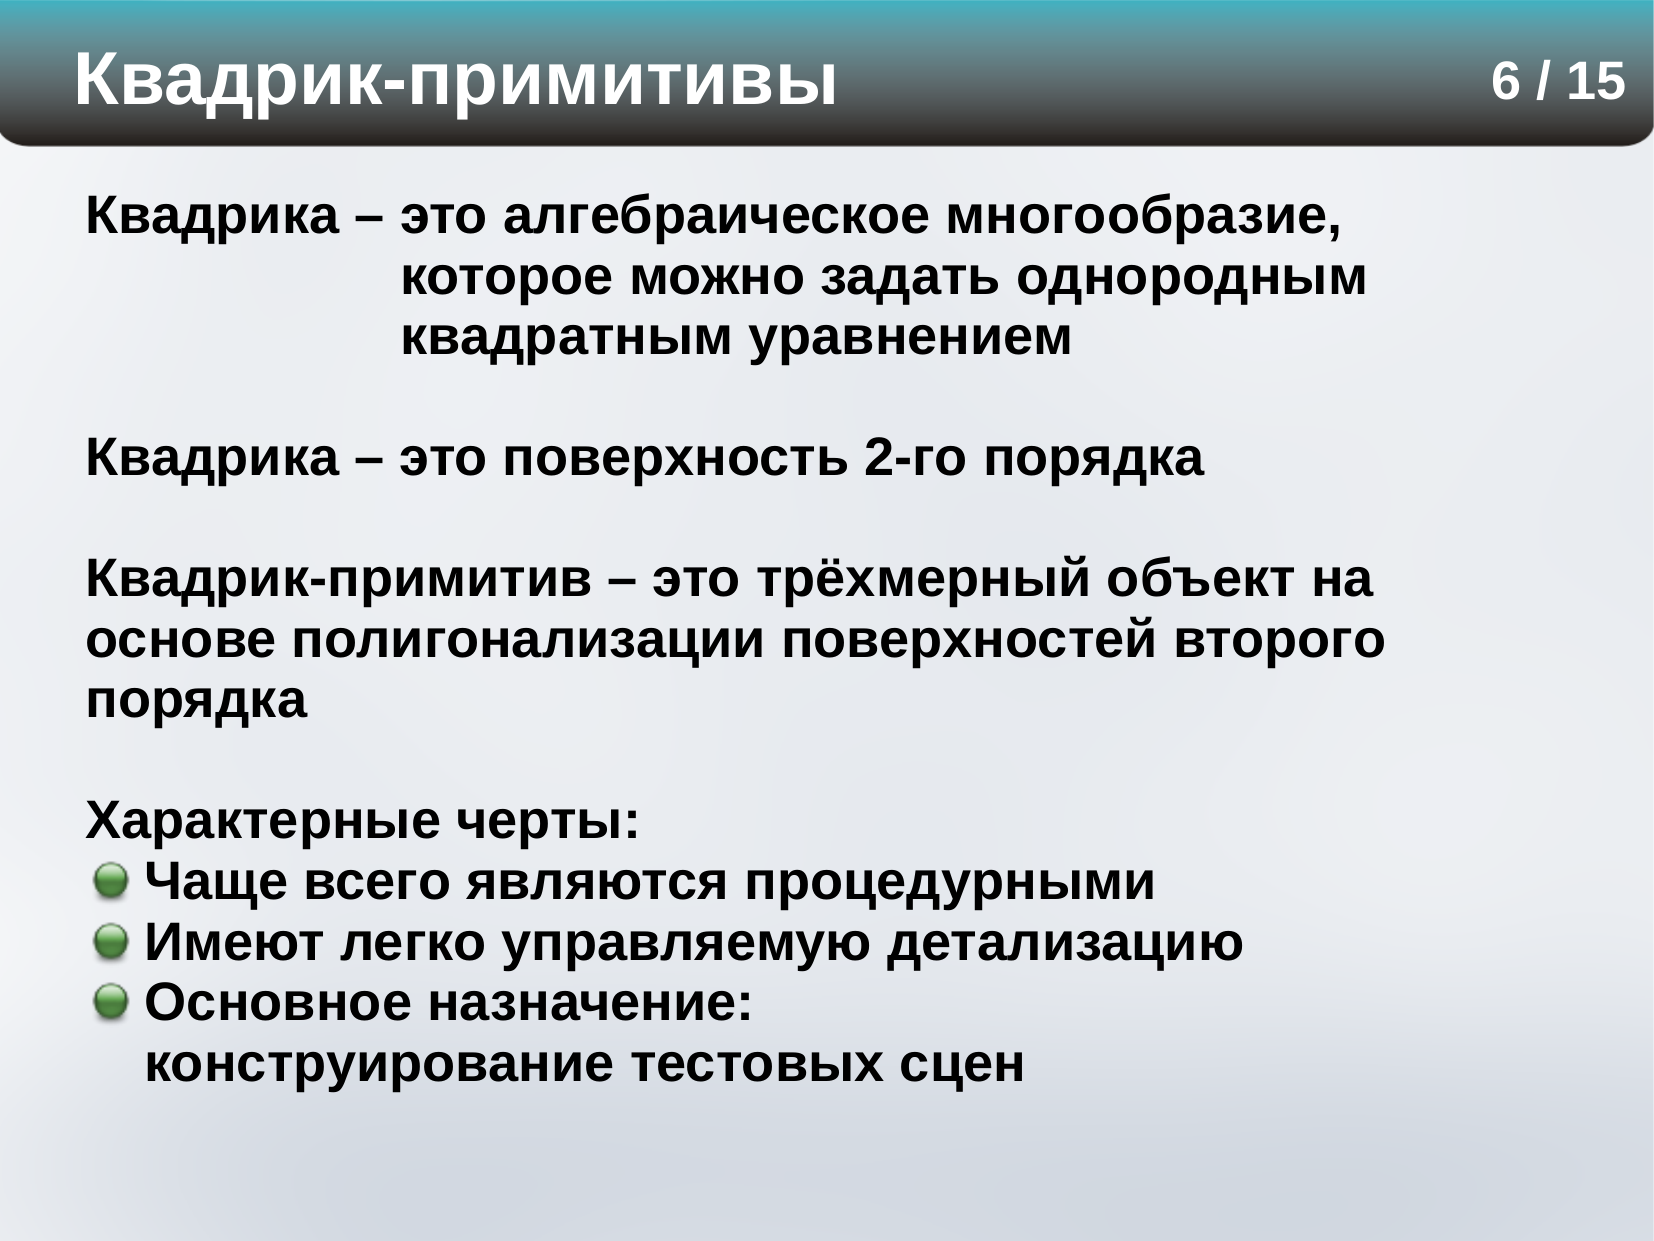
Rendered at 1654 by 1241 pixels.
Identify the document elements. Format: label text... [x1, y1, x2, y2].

picture [0, 0, 1654, 1241]
text_box Квадрика – это алгебраическое многообразие, которое можно задать однородным квадратным уравнением Квадрика – это поверхность 2-го порядка Квадрик-примитив – это трёхмерный объект на основе полигонализации поверхностей второго порядка Характерные черты: Чаще всего являются процедурными Имеют легко управляемую детализацию Основное назначение: конструирование тестовых сцен [70, 177, 1506, 1101]
text_box Квадрик-примитивы [59, 29, 916, 129]
text_box <номер> / 15 [1476, 42, 1654, 179]
